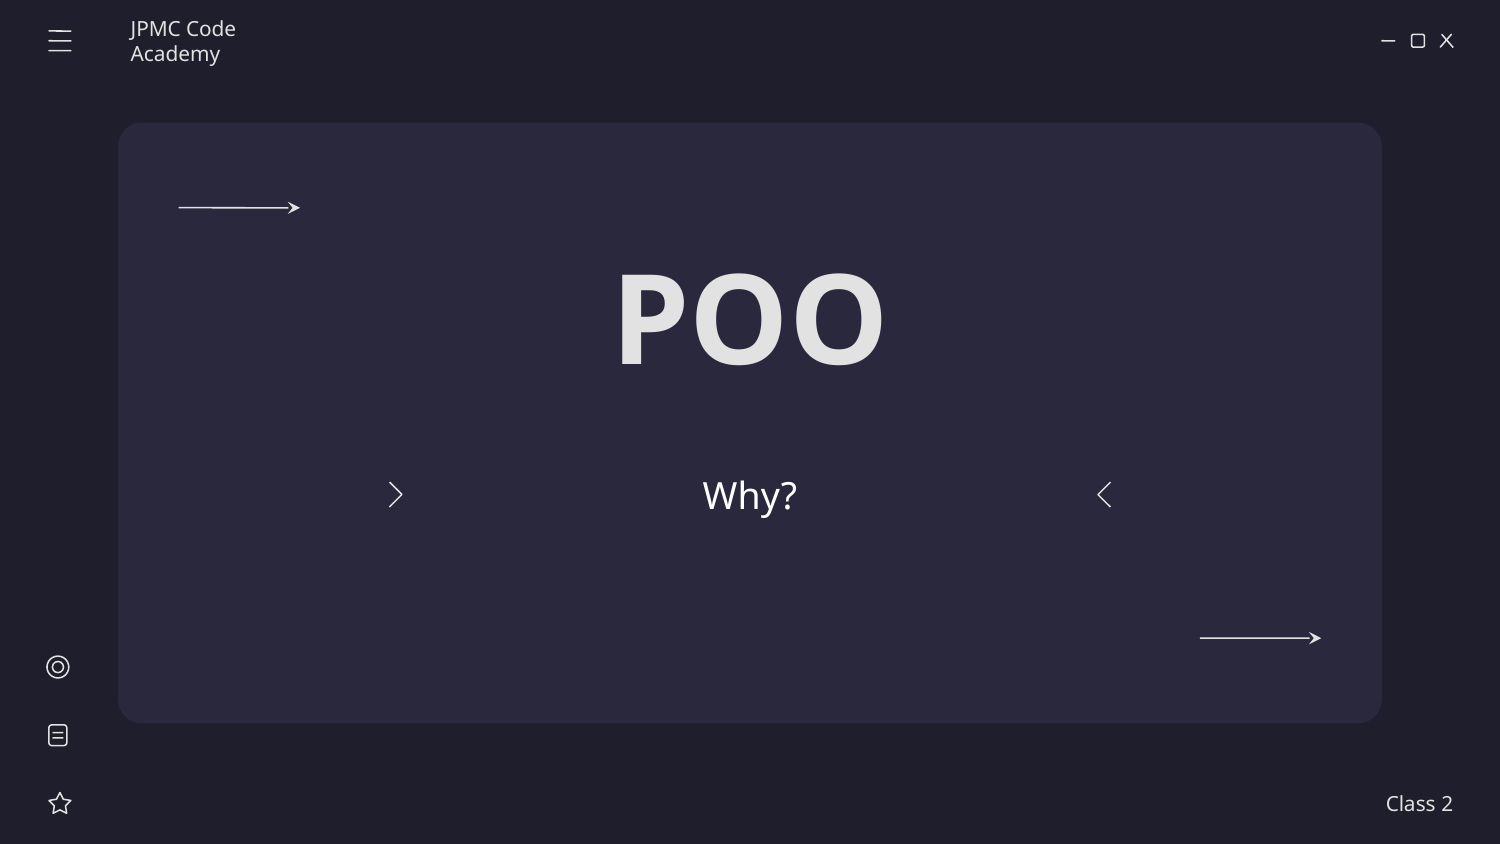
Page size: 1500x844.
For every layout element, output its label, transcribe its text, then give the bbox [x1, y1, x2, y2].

subtitle JPMC Code Academy [130, 18, 306, 64]
title POO [294, 207, 1206, 422]
subtitle Why? [402, 421, 1098, 568]
subtitle Class 2 [1278, 780, 1453, 826]
